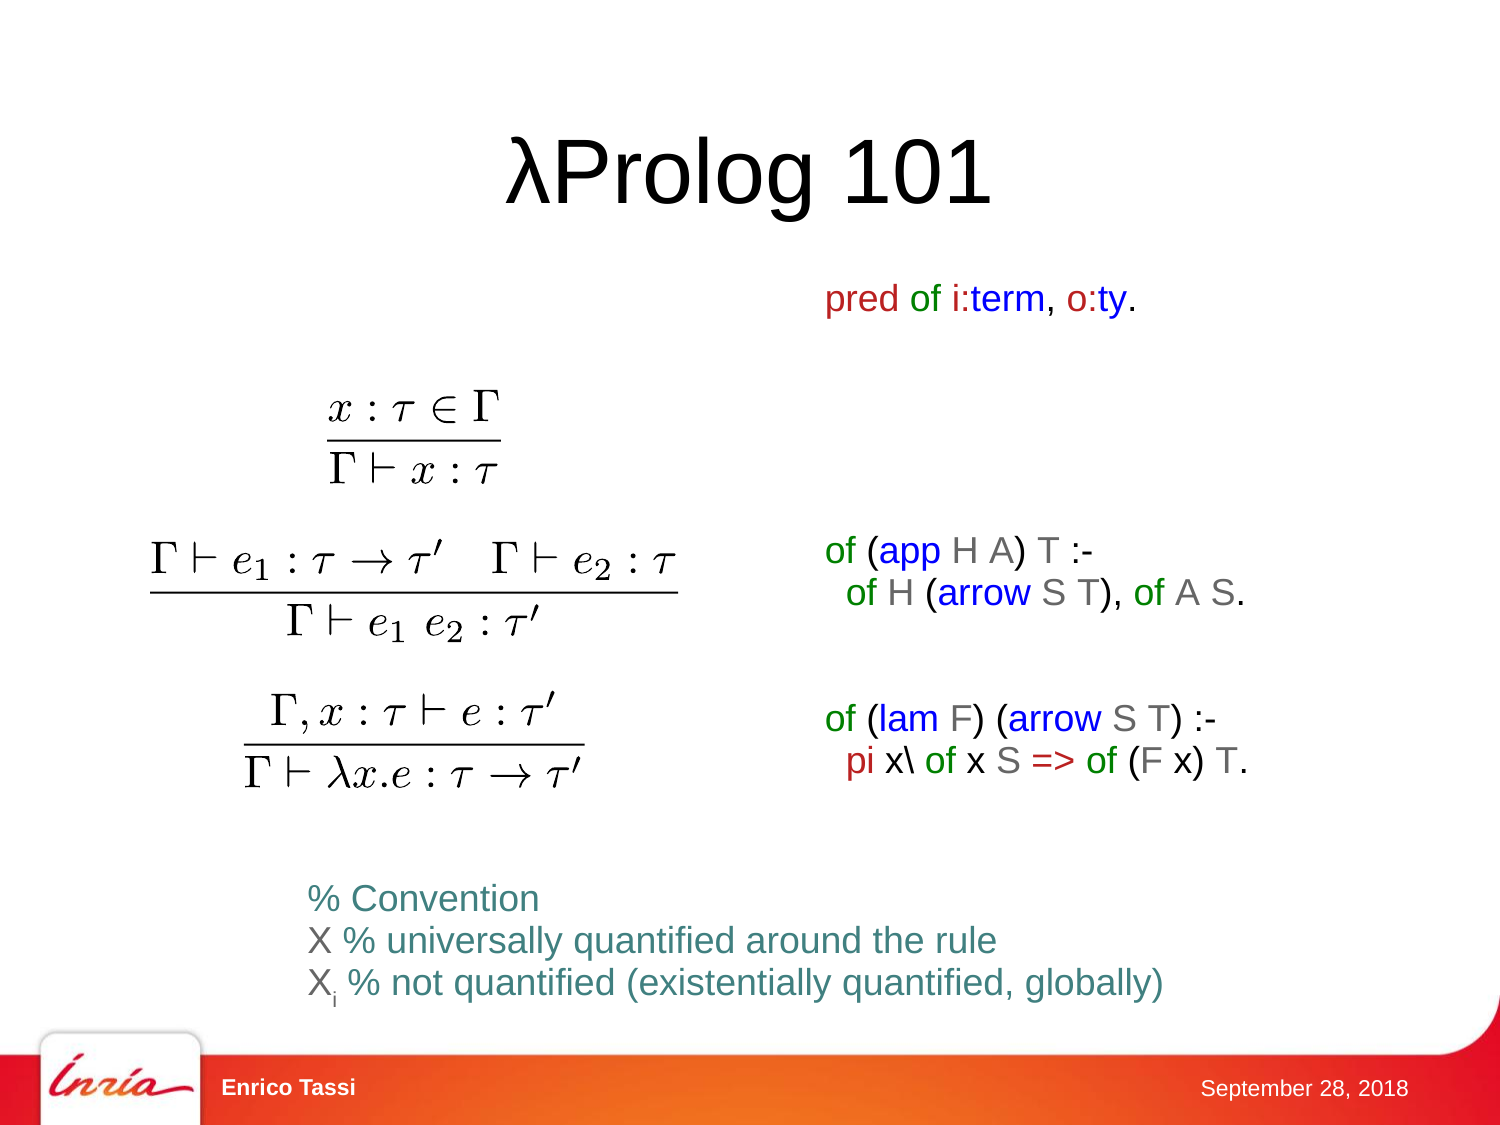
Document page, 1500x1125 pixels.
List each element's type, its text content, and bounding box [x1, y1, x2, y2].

title λProlog 101 [131, 77, 1369, 266]
text_box pred of i:term, o:ty. of (app H A) T :- of H (arrow S T), of A S. of (lam F) (arrow S T) :- pi x\ of x S => of (F x) T. [810, 270, 1366, 886]
text_box [150, 389, 679, 788]
picture [0, 947, 1500, 1125]
text_box % Convention X % universally quantified around the rule Xi % not quantified (existentially quantified, globally) [292, 870, 1208, 1062]
